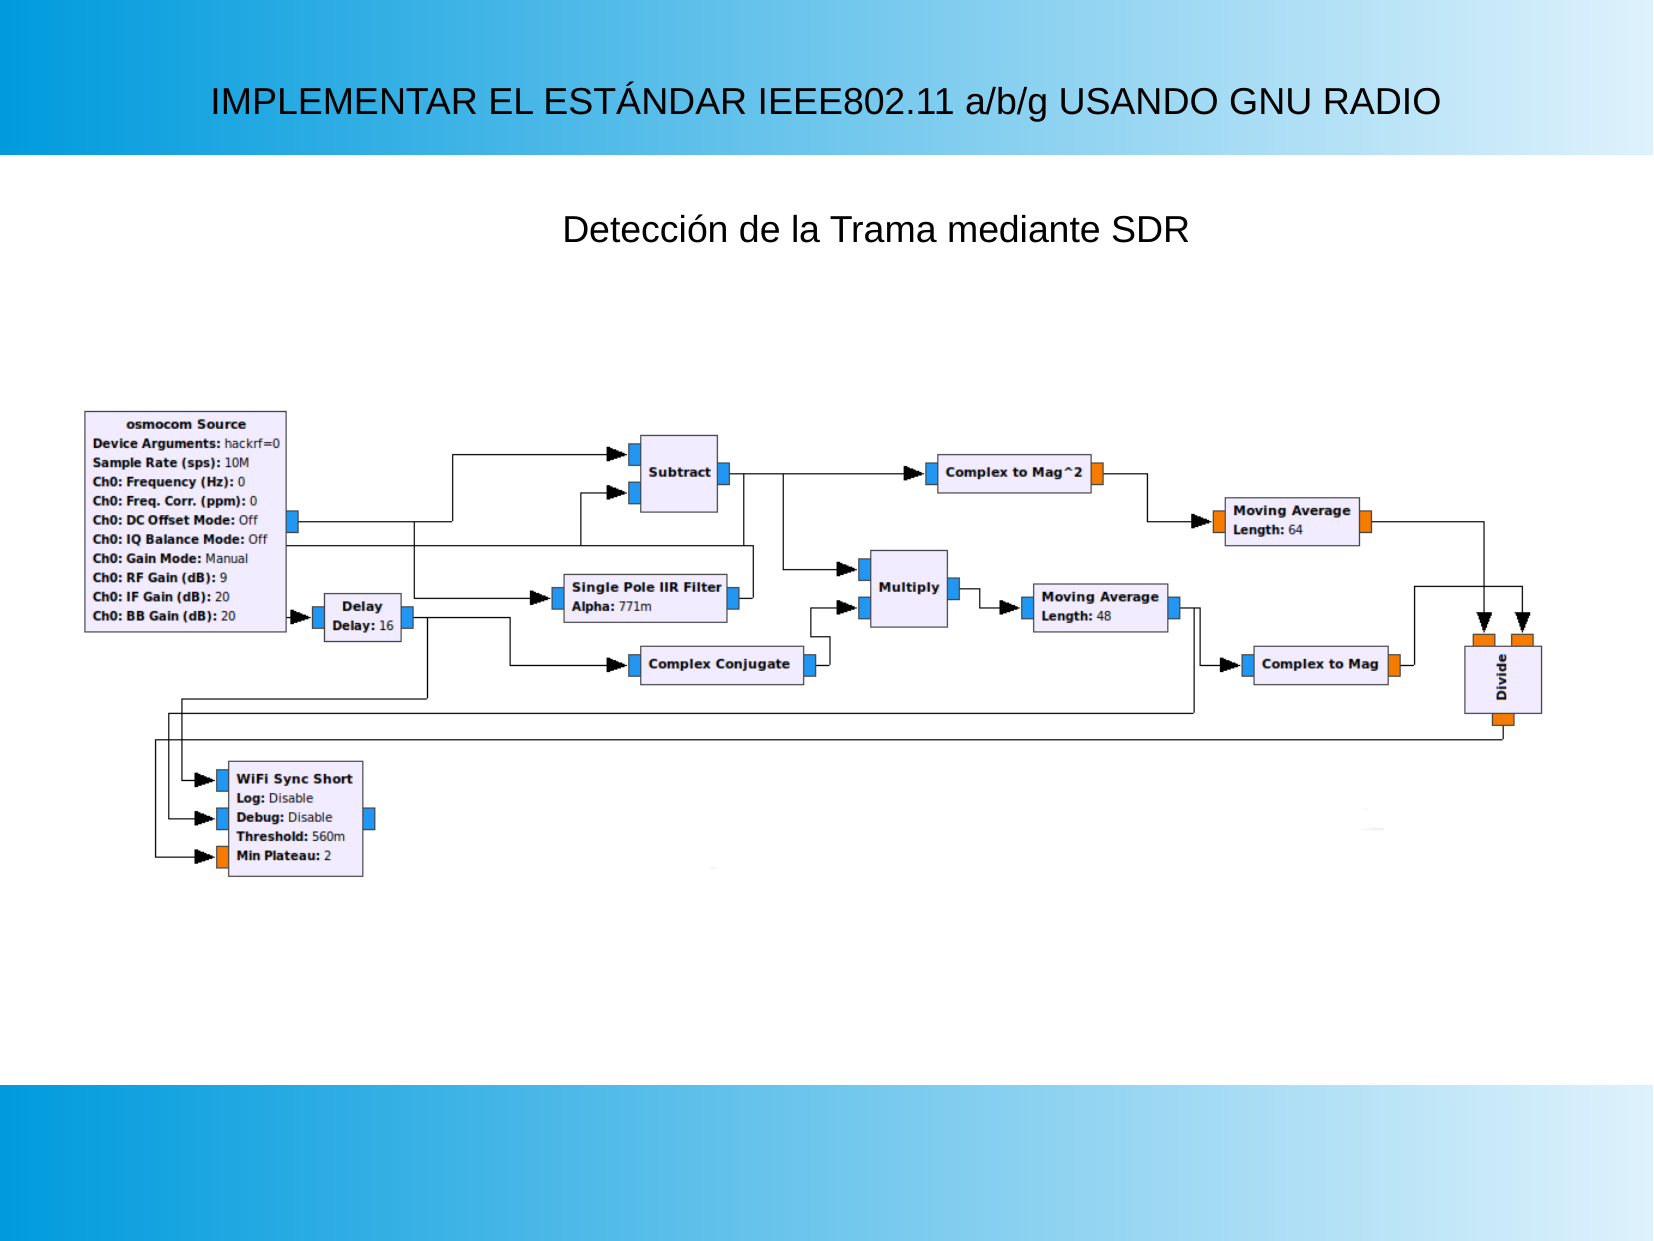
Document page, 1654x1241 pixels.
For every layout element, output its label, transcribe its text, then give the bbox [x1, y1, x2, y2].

title IMPLEMENTAR EL ESTÁNDAR IEEE802.11 a/b/g USANDO GNU RADIO [82, 49, 1571, 154]
text_box Detección de la Trama mediante SDR [533, 200, 1219, 258]
picture [82, 399, 1571, 901]
